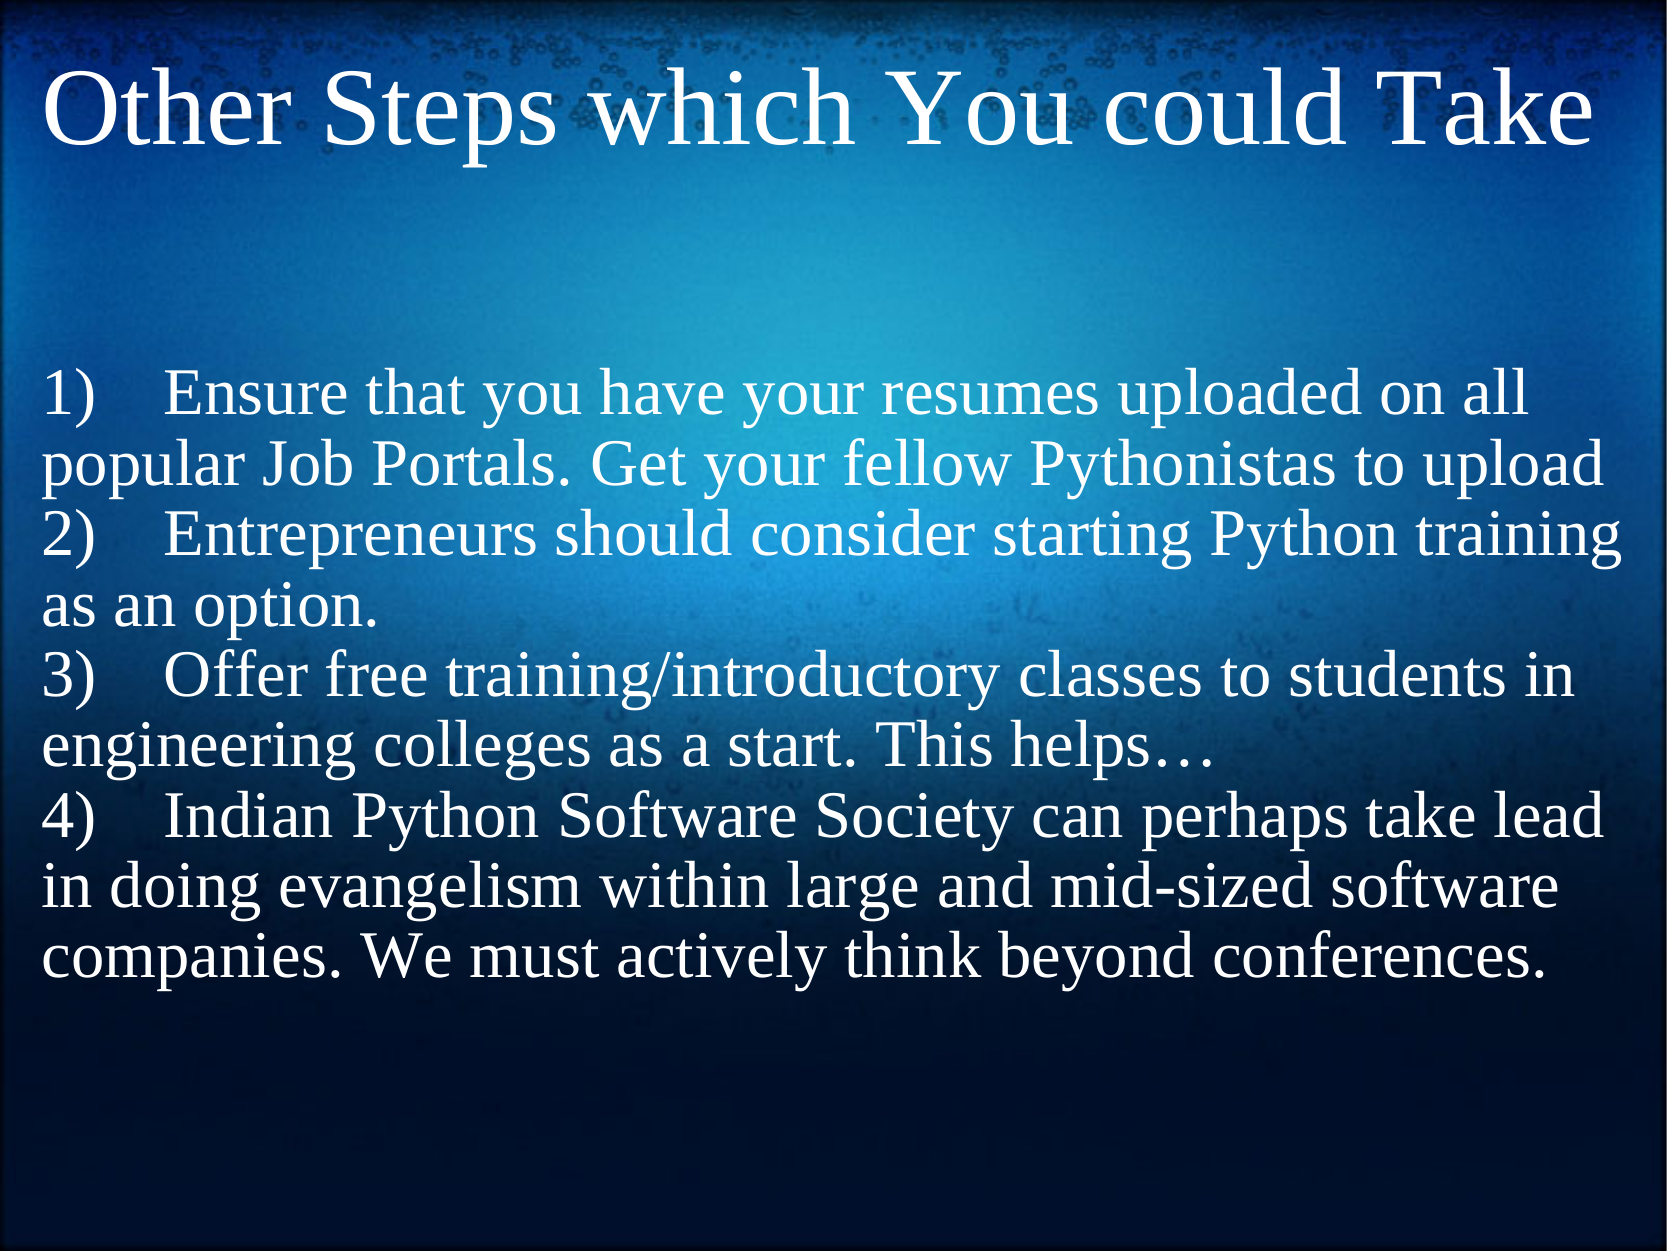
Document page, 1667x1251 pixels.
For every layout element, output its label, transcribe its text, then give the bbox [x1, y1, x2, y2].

title Other Steps which You could Take [41, 51, 1628, 299]
picture [0, 0, 1667, 1251]
list 1) Ensure that you have your resumes uploaded on all popular Job Portals. Get your fellow Pythonistas to upload 2) Entrepreneurs should consider starting Python training as an option. 3) Offer free training/introductory classes to students in engineering colleges as a start. This helps… 4) Indian Python Software Society can perhaps take lead in doing evangelism within large and mid-sized software companies. We must actively think beyond conferences. [41, 299, 1628, 1209]
